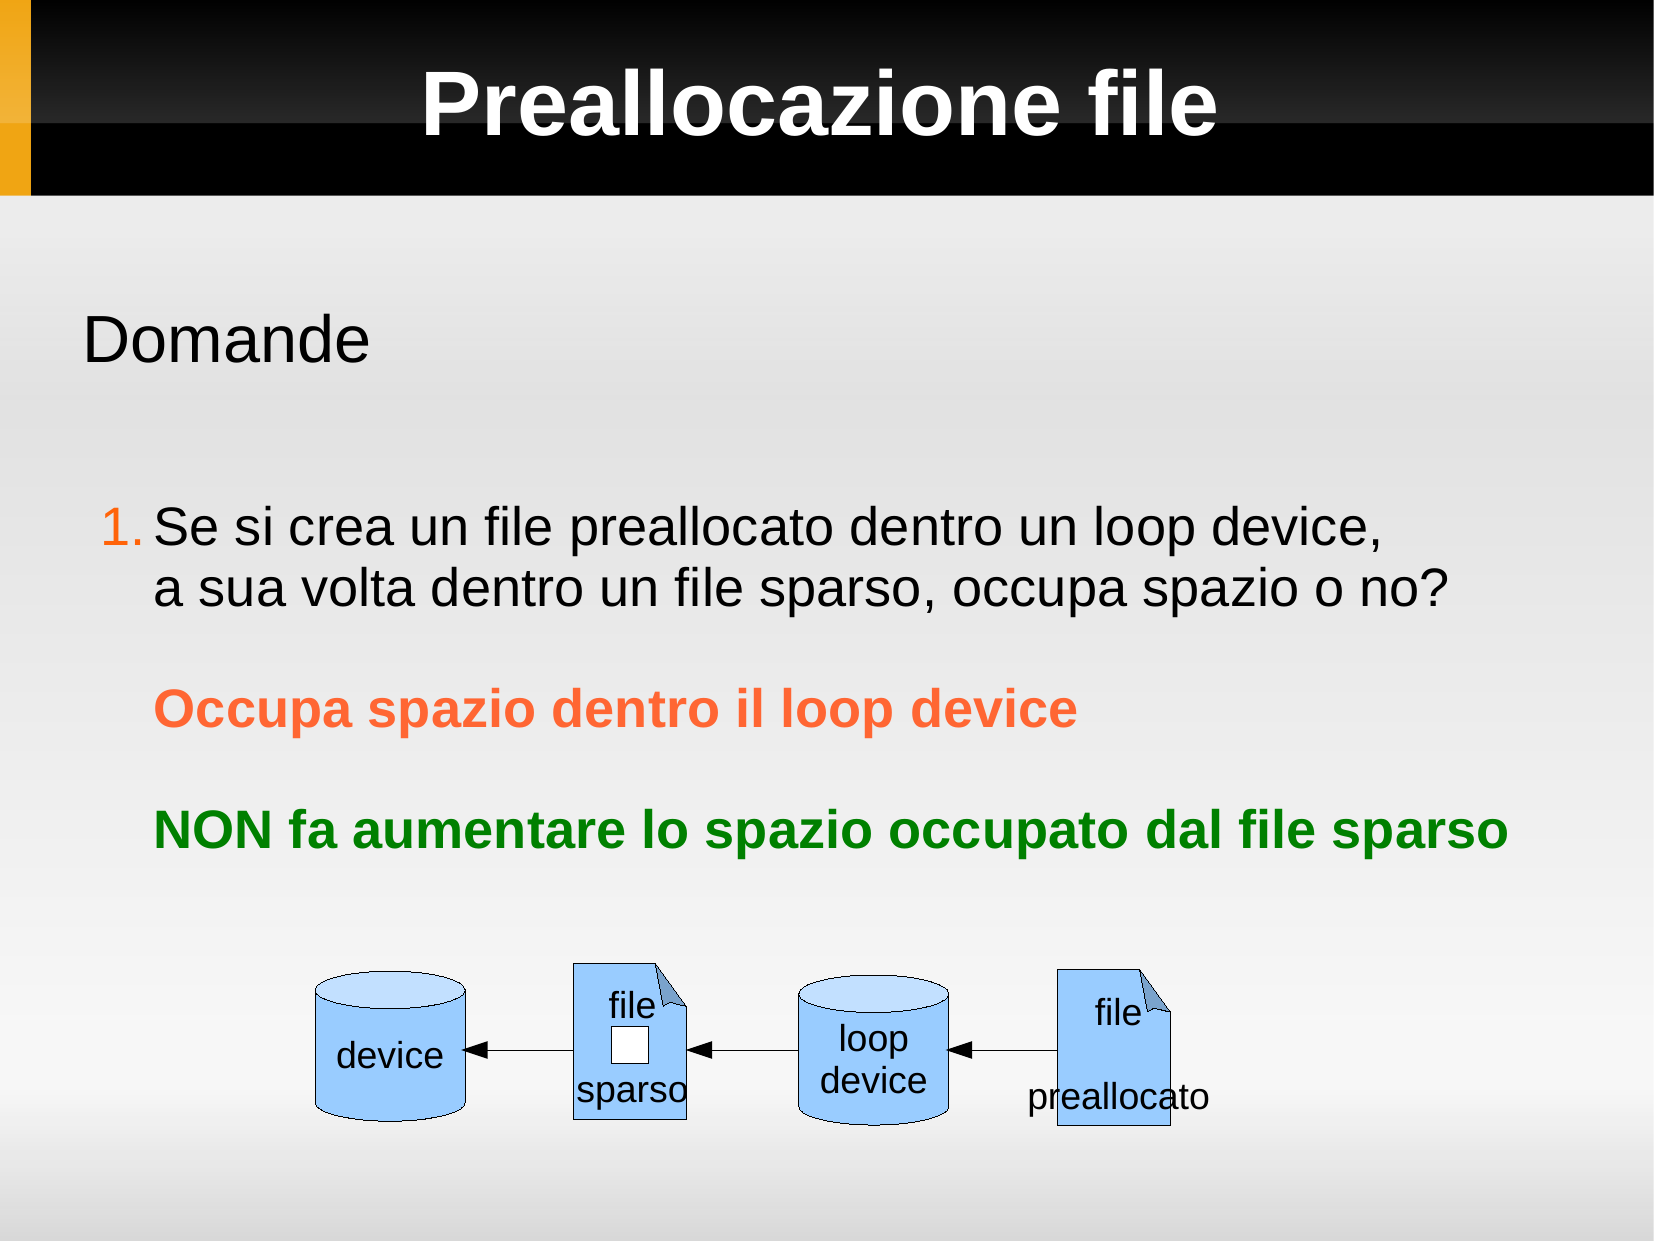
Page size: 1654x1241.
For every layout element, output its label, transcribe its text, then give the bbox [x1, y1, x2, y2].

text_box [573, 963, 666, 977]
text_box [1057, 969, 1151, 984]
title Preallocazione file [76, 0, 1566, 208]
text_box file sparso [561, 977, 704, 1119]
list Domande Se si crea un file preallocato dentro un loop device, a sua volta dentro un file sparso, occupa spazio o no? Occupa spazio dentro il loop device NON fa aumentare lo spazio occupato dal file sparso [82, 302, 1571, 966]
picture [0, 0, 1654, 1241]
text_box device [315, 991, 466, 1122]
text_box file preallocato [1012, 984, 1225, 1126]
text_box loop device [798, 995, 949, 1126]
